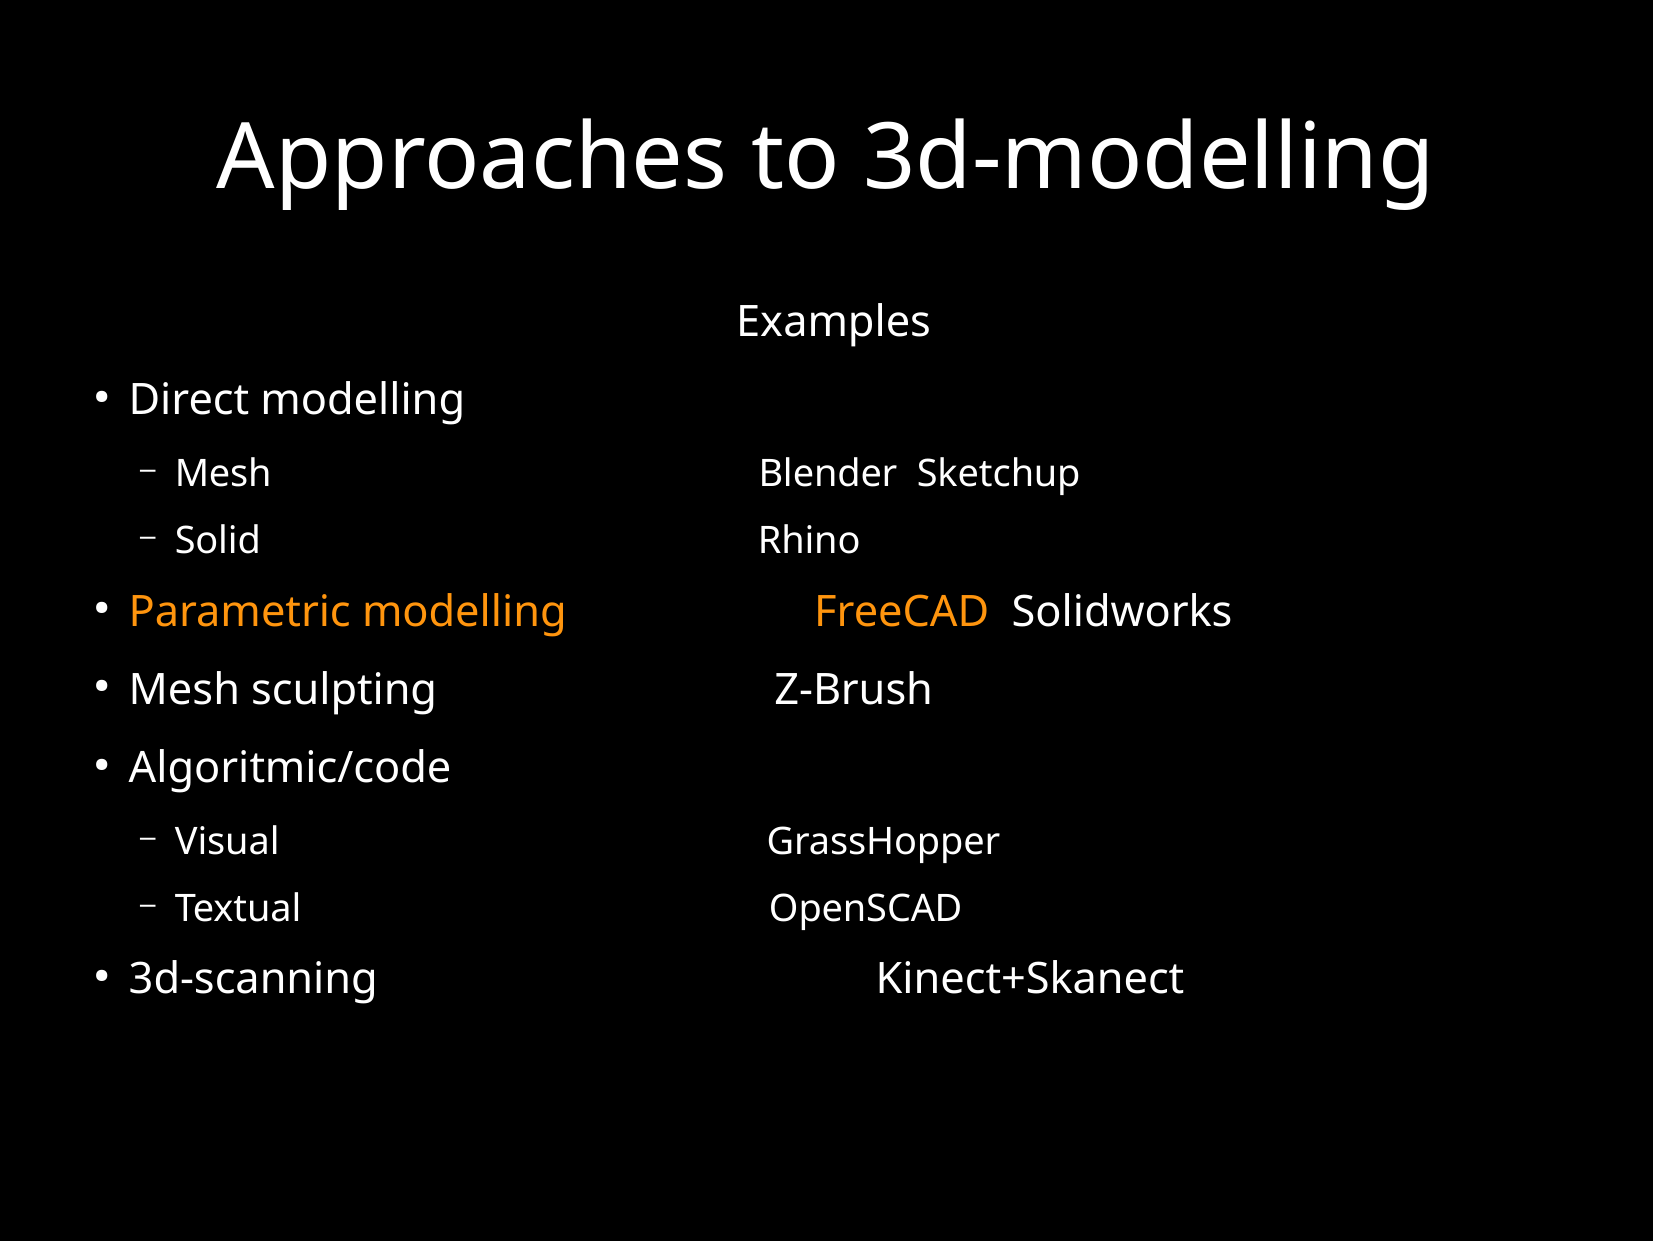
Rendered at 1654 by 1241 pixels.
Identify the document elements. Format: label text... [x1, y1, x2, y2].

list Examples Direct modelling Mesh Blender Sketchup Solid Rhino Parametric modelling FreeCAD Solidworks Mesh sculpting Z-Brush Algoritmic/code Visual GrassHopper Textual OpenSCAD 3d-scanning Kinect+Skanect [82, 290, 1571, 1010]
title Approaches to 3d-modelling [82, 49, 1571, 257]
